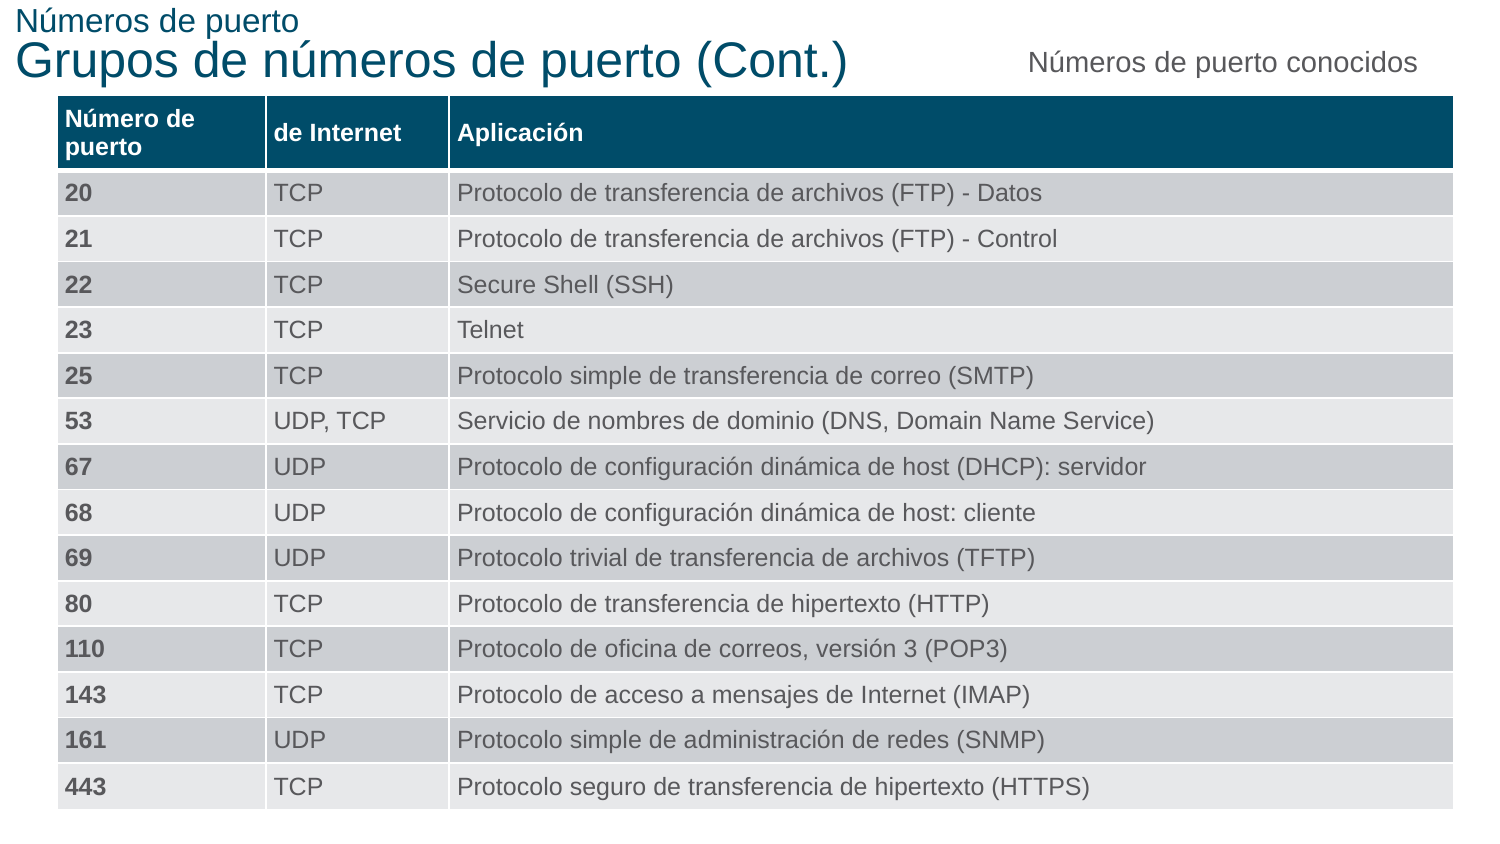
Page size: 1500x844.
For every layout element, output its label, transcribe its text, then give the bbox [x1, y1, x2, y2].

table_cell 67 [58, 445, 265, 489]
table_cell TCP [267, 627, 448, 671]
table_cell TCP [267, 582, 448, 625]
table_header Número de puerto [58, 96, 265, 168]
table_cell Protocolo de transferencia de archivos (FTP) - Datos [450, 173, 1453, 215]
table_cell UDP, TCP [267, 399, 448, 443]
table_cell TCP [267, 764, 448, 809]
table_cell UDP [267, 445, 448, 489]
table_cell 69 [58, 536, 265, 580]
table_cell TCP [267, 173, 448, 215]
table_cell Protocolo de transferencia de archivos (FTP) - Control [450, 217, 1453, 261]
table_cell UDP [267, 490, 448, 534]
table_cell UDP [267, 718, 448, 762]
table_cell 21 [58, 217, 265, 261]
table_cell 110 [58, 627, 265, 671]
table_header de Internet [267, 96, 448, 168]
table_cell Telnet [450, 308, 1453, 352]
table_cell Protocolo seguro de transferencia de hipertexto (HTTPS) [450, 764, 1453, 809]
table_cell 68 [58, 490, 265, 534]
table_header Aplicación [450, 96, 1453, 168]
table_cell TCP [267, 262, 448, 306]
table_cell 53 [58, 399, 265, 443]
table_cell Protocolo de configuración dinámica de host (DHCP): servidor [450, 445, 1453, 489]
table_cell TCP [267, 673, 448, 717]
title Números de puerto Grupos de números de puerto (Cont.) [0, 0, 1369, 95]
table_cell 161 [58, 718, 265, 762]
table_cell 443 [58, 764, 265, 809]
table_cell 80 [58, 582, 265, 625]
table_cell Protocolo simple de administración de redes (SNMP) [450, 718, 1453, 762]
table_cell TCP [267, 217, 448, 261]
table_cell Protocolo de oficina de correos, versión 3 (POP3) [450, 627, 1453, 671]
table_cell 20 [58, 173, 265, 215]
table_cell TCP [267, 308, 448, 352]
table_cell Protocolo de configuración dinámica de host: cliente [450, 490, 1453, 534]
table_cell Protocolo de acceso a mensajes de Internet (IMAP) [450, 673, 1453, 717]
table_cell 143 [58, 673, 265, 717]
table_cell Protocolo de transferencia de hipertexto (HTTP) [450, 582, 1453, 625]
table_cell Secure Shell (SSH) [450, 262, 1453, 306]
table_cell Servicio de nombres de dominio (DNS, Domain Name Service) [450, 399, 1453, 443]
table_cell 22 [58, 262, 265, 306]
table_cell 25 [58, 354, 265, 397]
table_cell Protocolo trivial de transferencia de archivos (TFTP) [450, 536, 1453, 580]
table_cell UDP [267, 536, 448, 580]
text_box Números de puerto conocidos [1013, 35, 1434, 86]
table_cell 23 [58, 308, 265, 352]
table_cell TCP [267, 354, 448, 397]
table_cell Protocolo simple de transferencia de correo (SMTP) [450, 354, 1453, 397]
